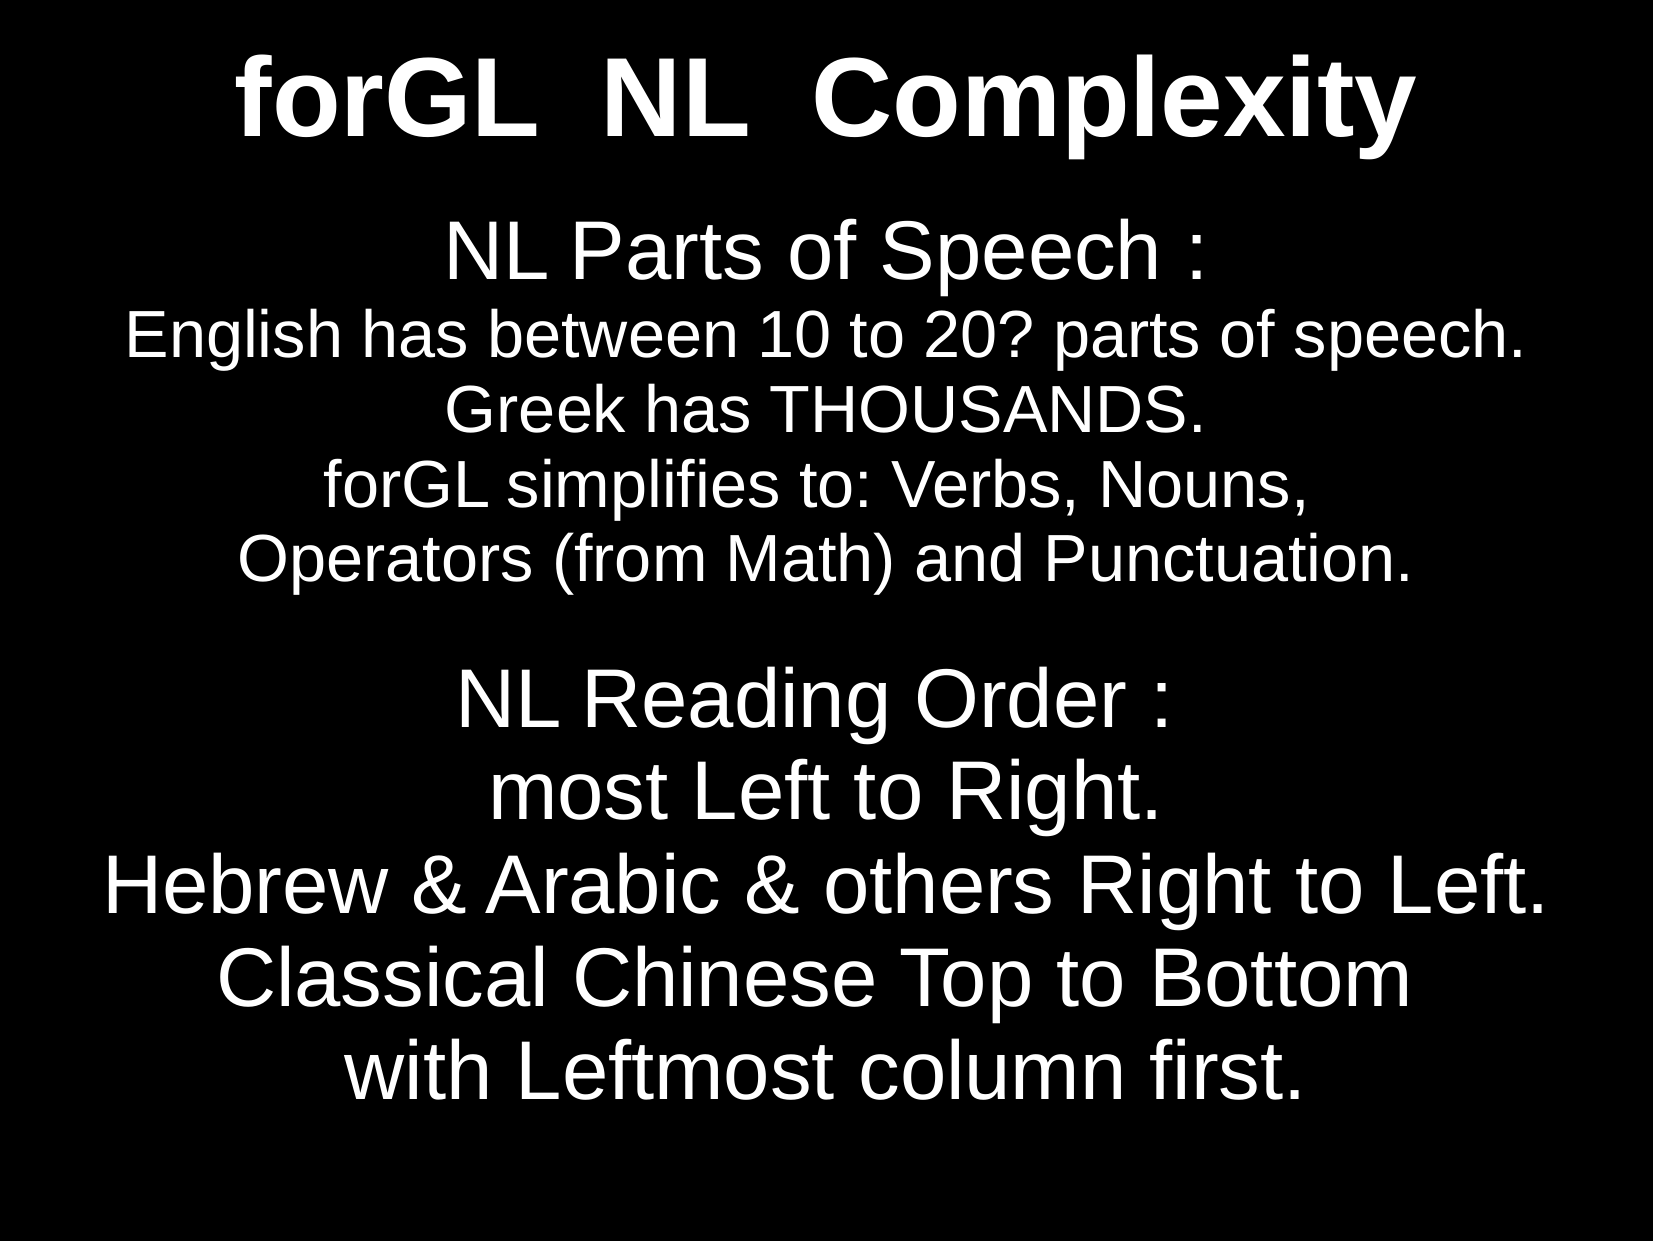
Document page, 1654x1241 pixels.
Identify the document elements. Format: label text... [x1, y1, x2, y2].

title forGL NL Complexity [82, 0, 1571, 135]
subtitle NL Parts of Speech : English has between 10 to 20? parts of speech. Greek has THOUSANDS. forGL simplifies to: Verbs, Nouns, Operators (from Math) and Punctuation. NL Reading Order : most Left to Right. Hebrew & Arabic & others Right to Left. Classical Chinese Top to Bottom with Leftmost column first. [82, 135, 1571, 1241]
